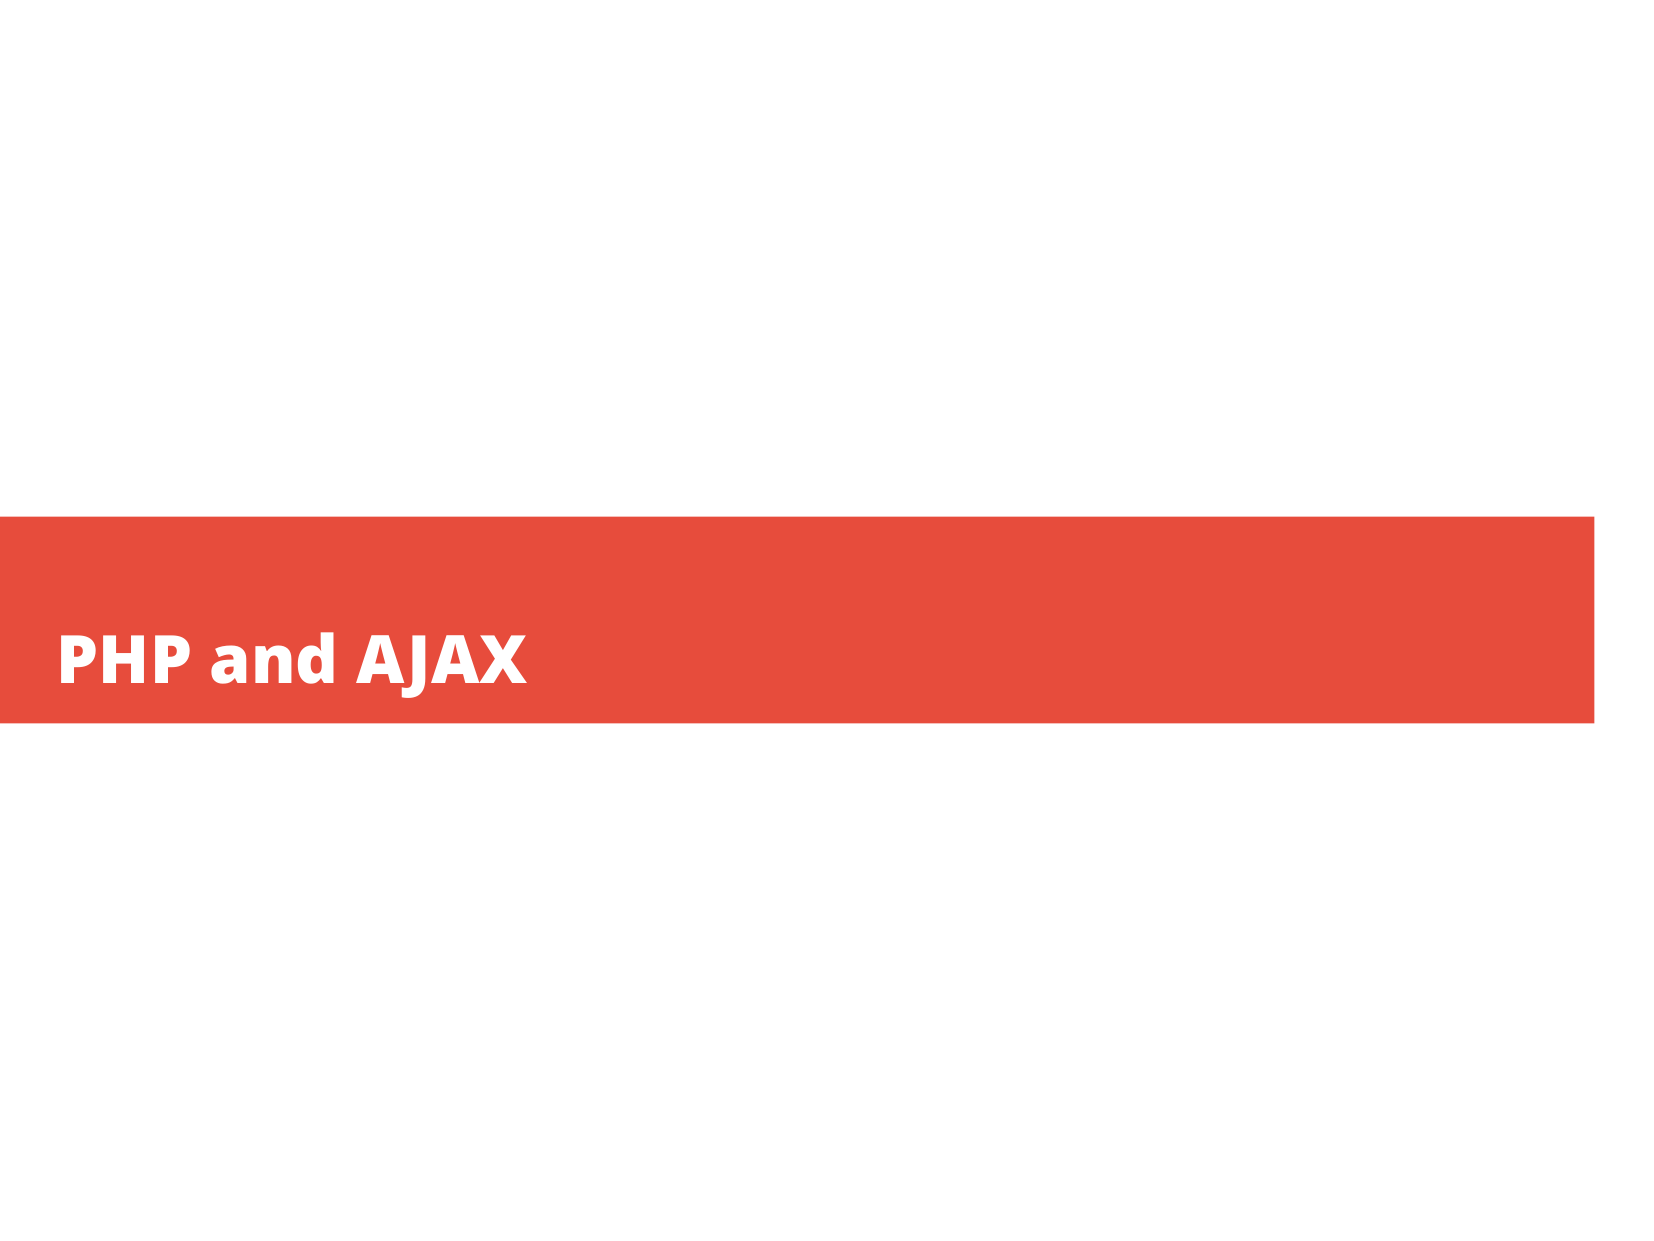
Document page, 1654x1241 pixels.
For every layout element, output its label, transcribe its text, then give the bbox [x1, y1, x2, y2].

title PHP and AJAX [56, 555, 1593, 703]
